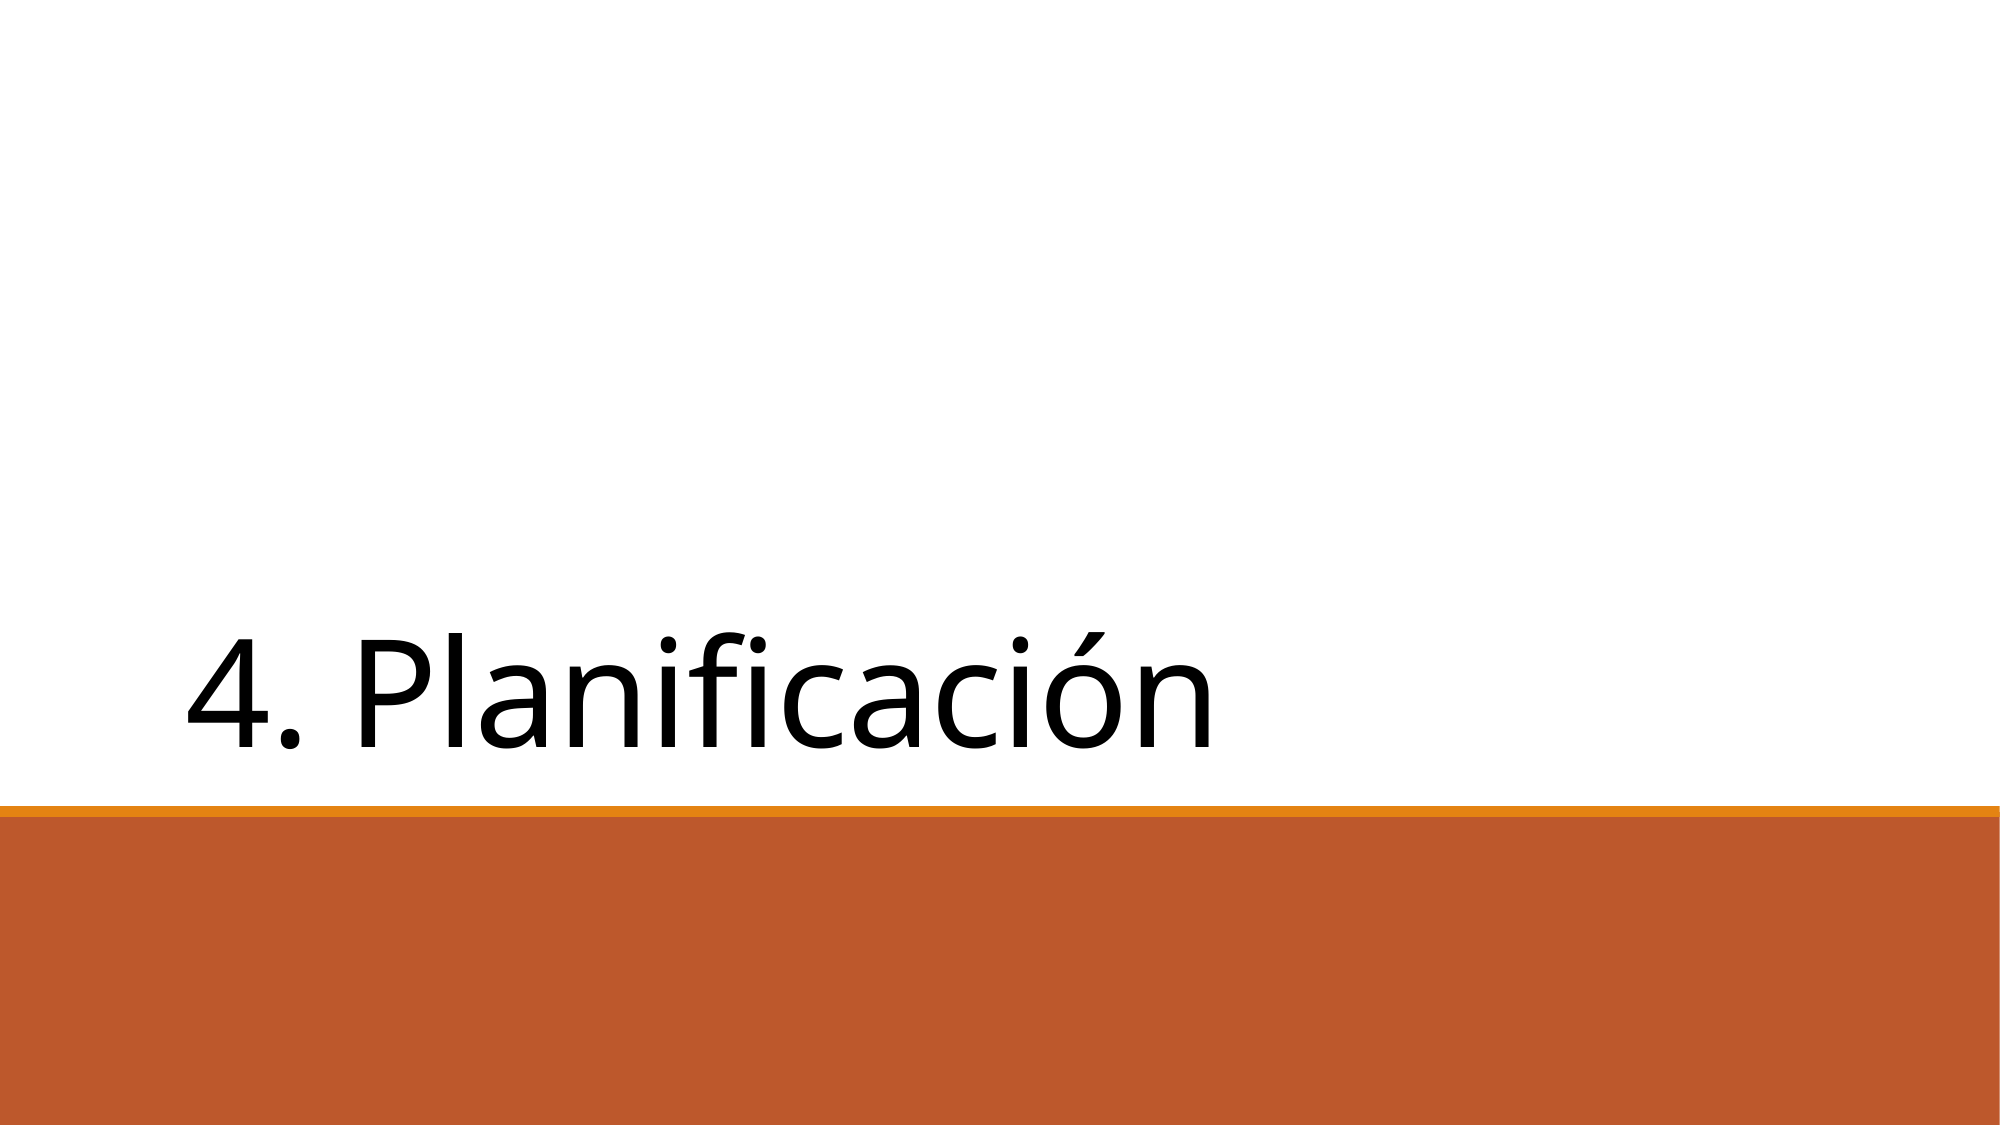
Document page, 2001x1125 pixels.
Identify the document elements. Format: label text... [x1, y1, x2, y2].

title 4. Planificación [170, 625, 1830, 761]
